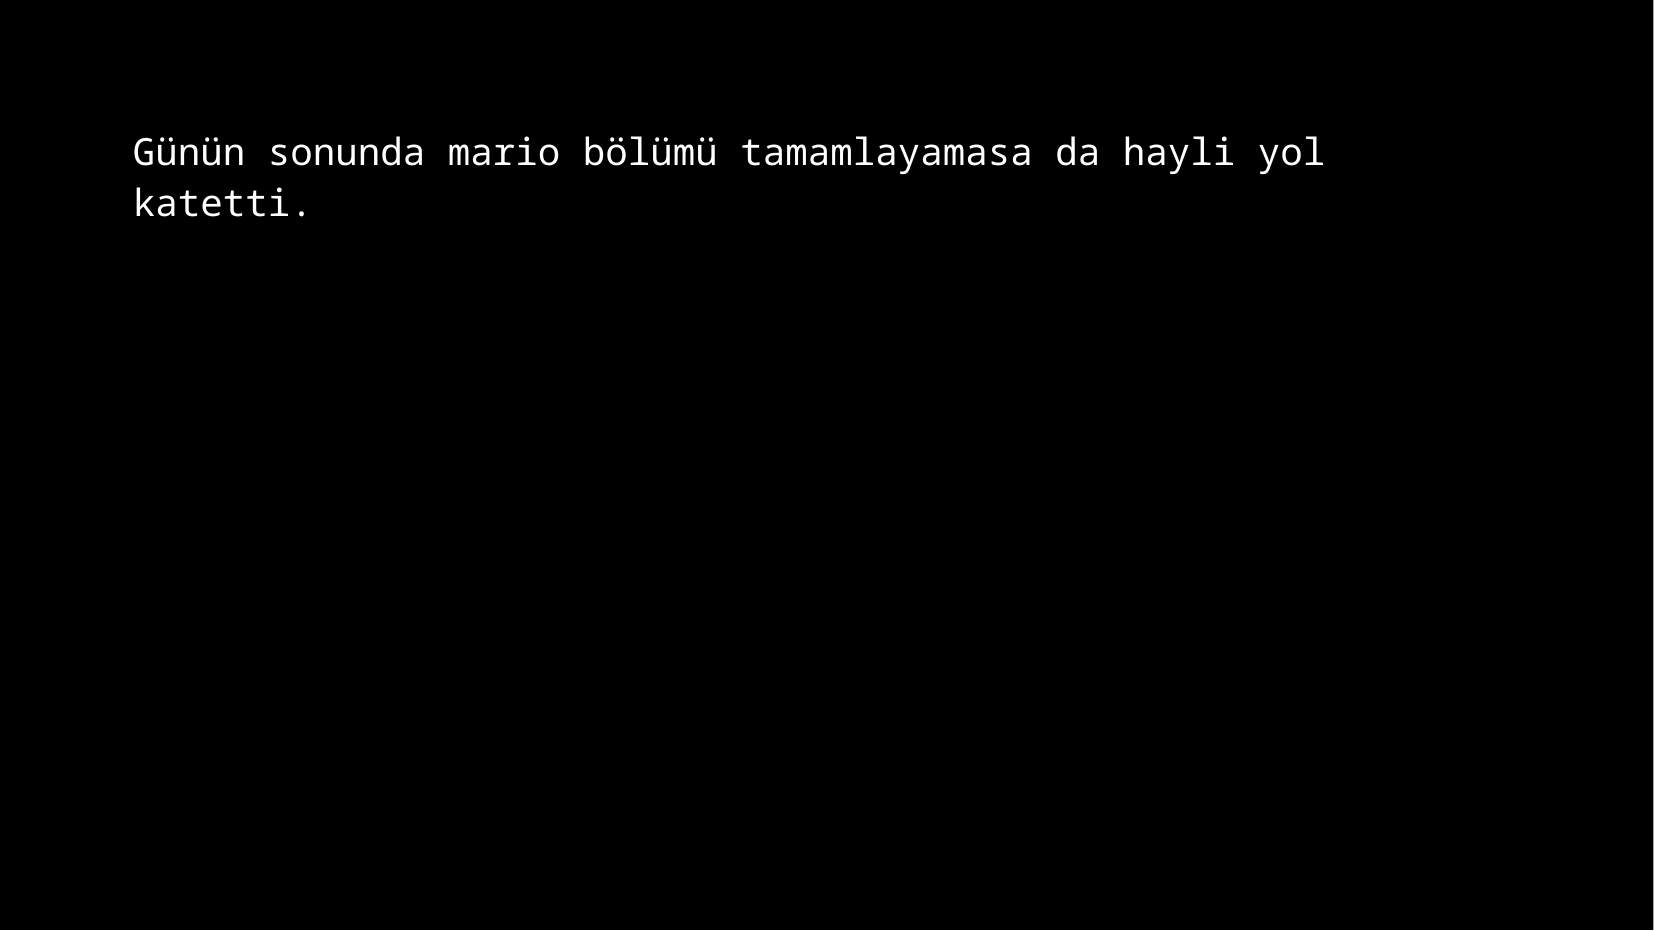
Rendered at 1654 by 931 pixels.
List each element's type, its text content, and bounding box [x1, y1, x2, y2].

text_box Günün sonunda mario bölümü tamamlayamasa da hayli yol katetti. [118, 118, 1536, 827]
